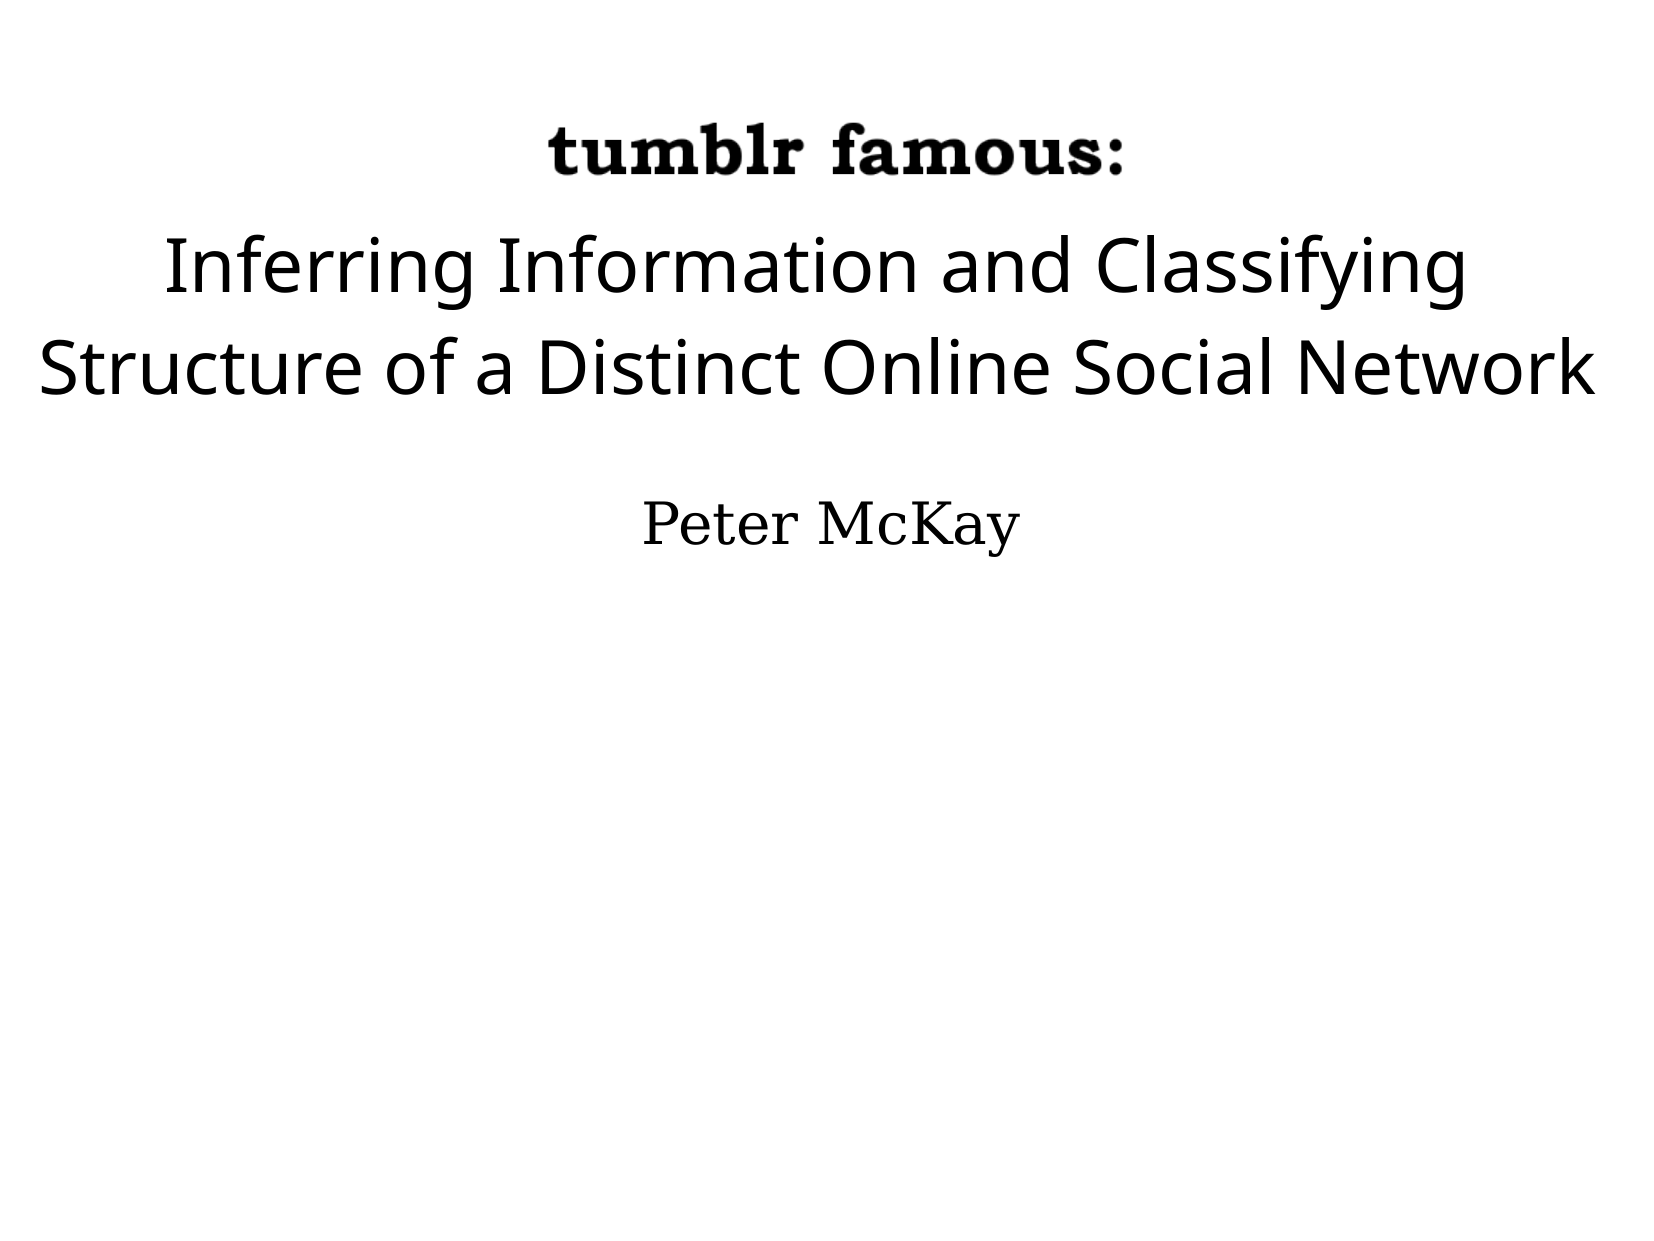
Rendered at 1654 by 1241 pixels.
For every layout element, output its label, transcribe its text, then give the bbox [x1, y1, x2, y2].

picture [539, 96, 1399, 206]
subtitle Peter McKay [86, 435, 1576, 615]
title Inferring Information and Classifying Structure of a Distinct Online Social Network [15, 210, 1621, 418]
